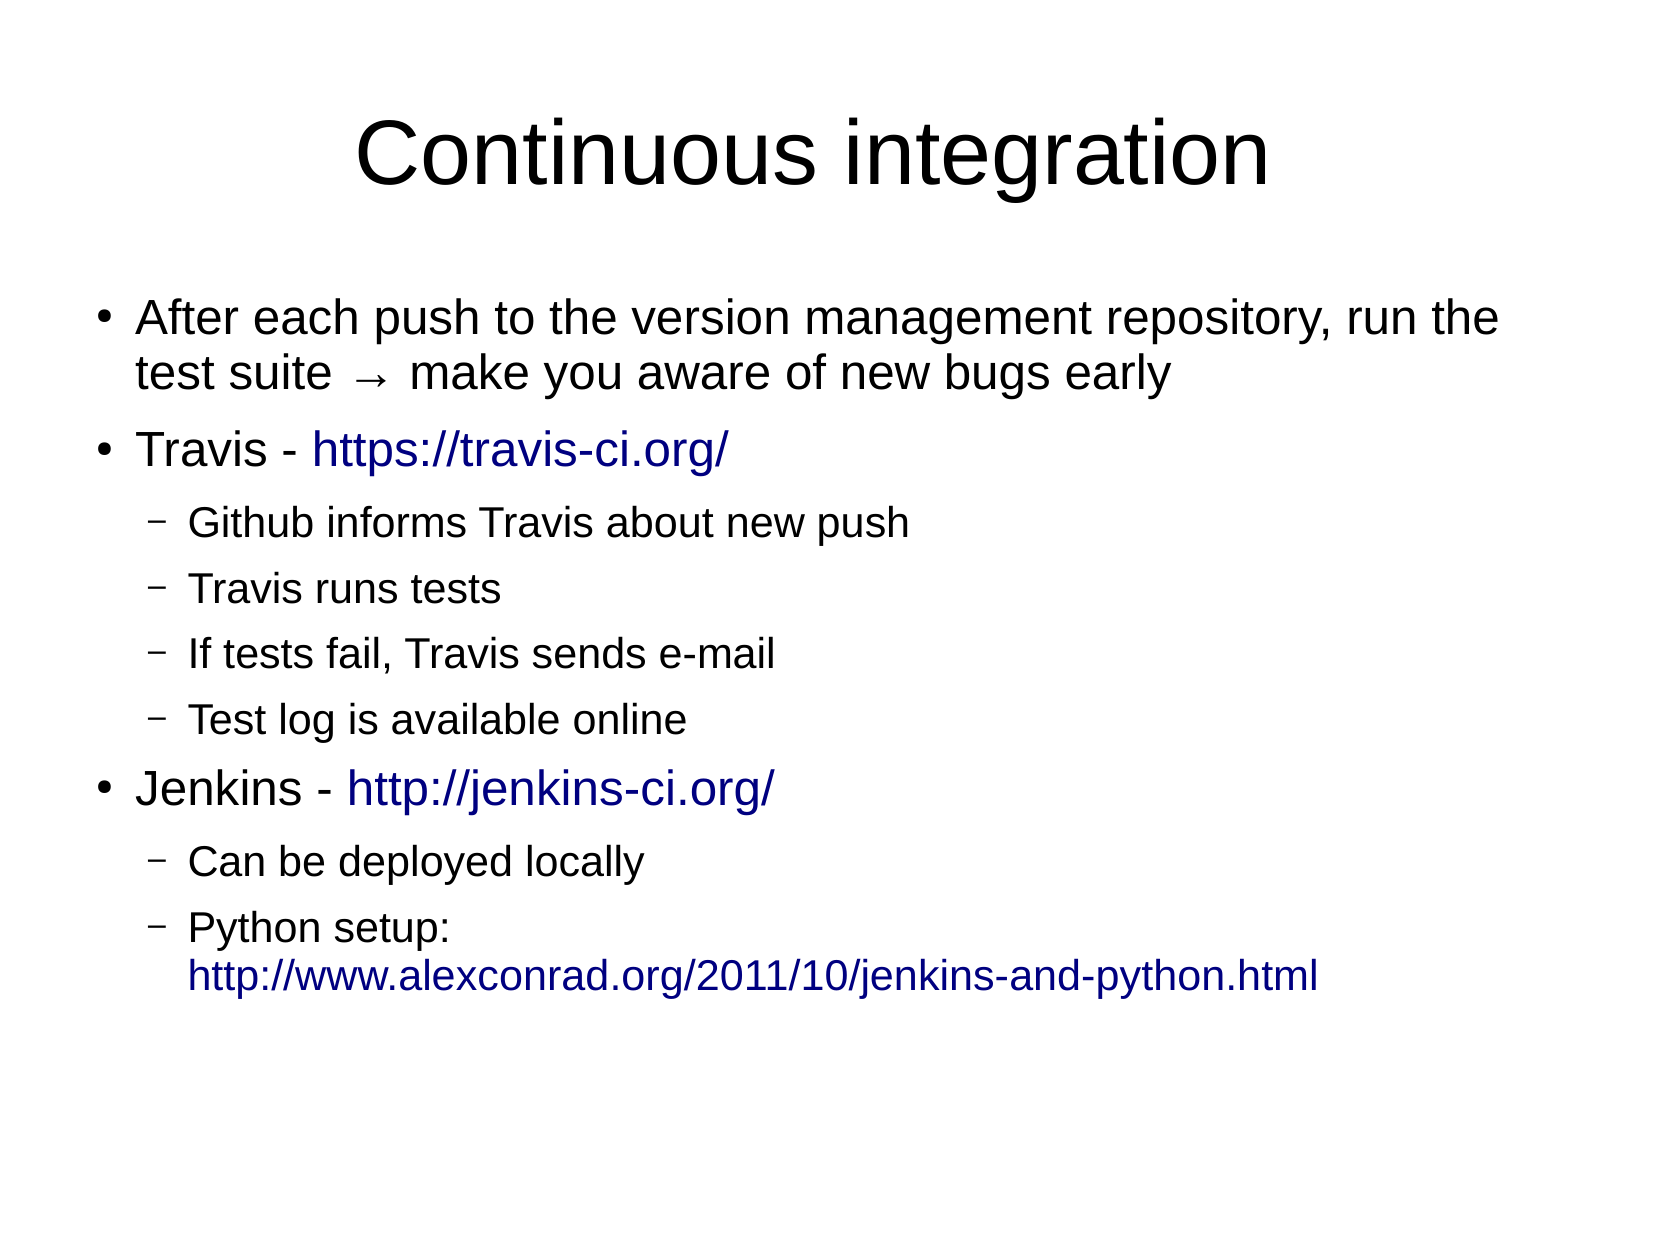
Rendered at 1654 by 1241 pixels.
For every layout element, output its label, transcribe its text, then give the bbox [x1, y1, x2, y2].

list After each push to the version management repository, run the test suite → make you aware of new bugs early Travis - https://travis-ci.org/ Github informs Travis about new push Travis runs tests If tests fail, Travis sends e-mail Test log is available online Jenkins - http://jenkins-ci.org/ Can be deployed locally Python setup: http://www.alexconrad.org/2011/10/jenkins-and-python.html [82, 290, 1571, 1010]
title Continuous integration [82, 49, 1571, 257]
